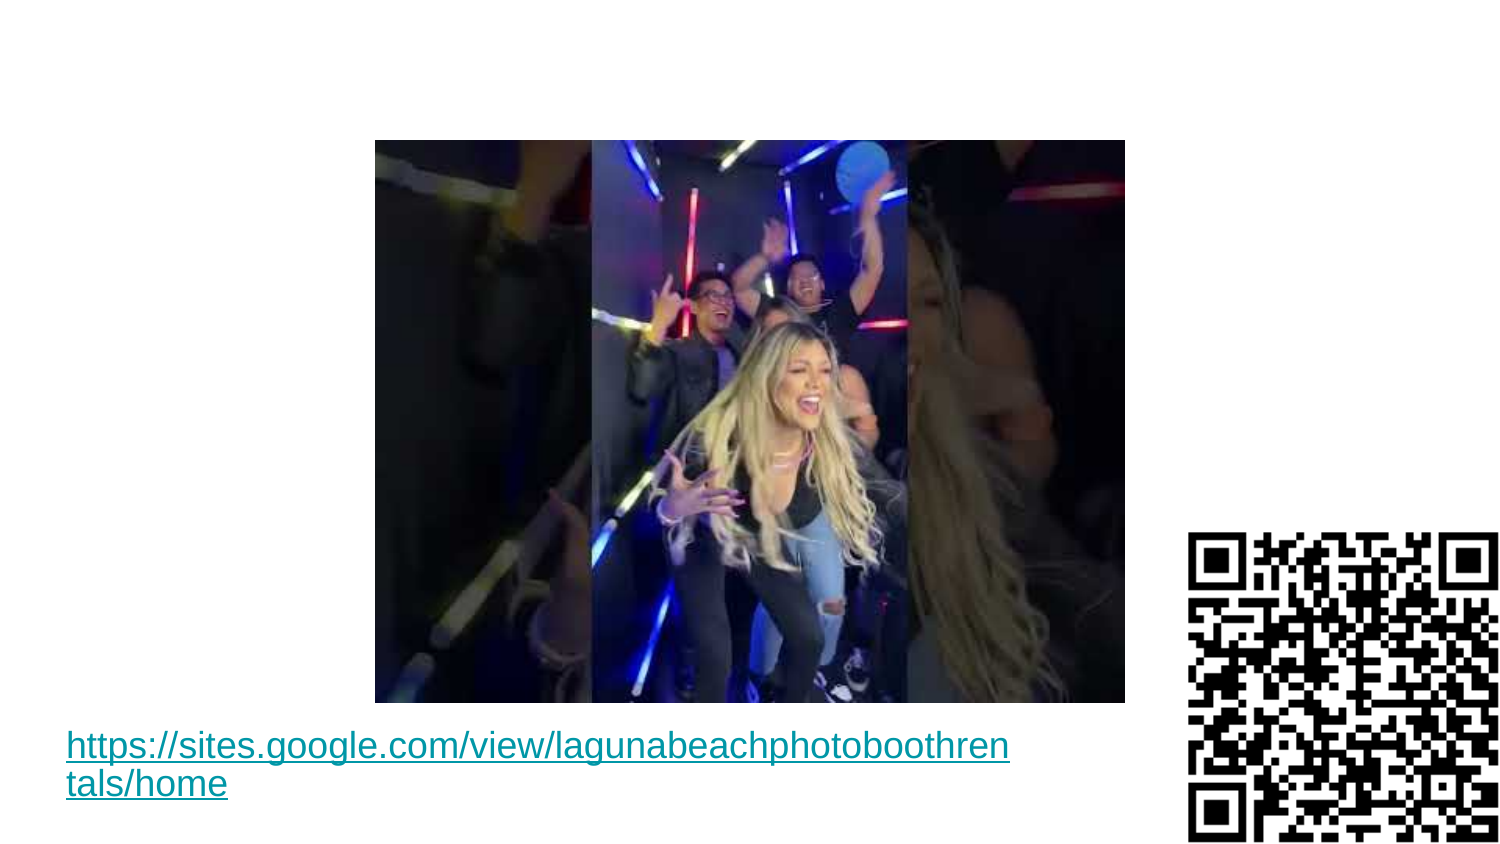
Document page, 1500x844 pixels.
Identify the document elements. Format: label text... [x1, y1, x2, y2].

list https://sites.google.com/view/lagunabeachphotoboothrentals/home [51, 694, 1036, 794]
picture [375, 140, 1125, 704]
picture [1187, 531, 1500, 844]
